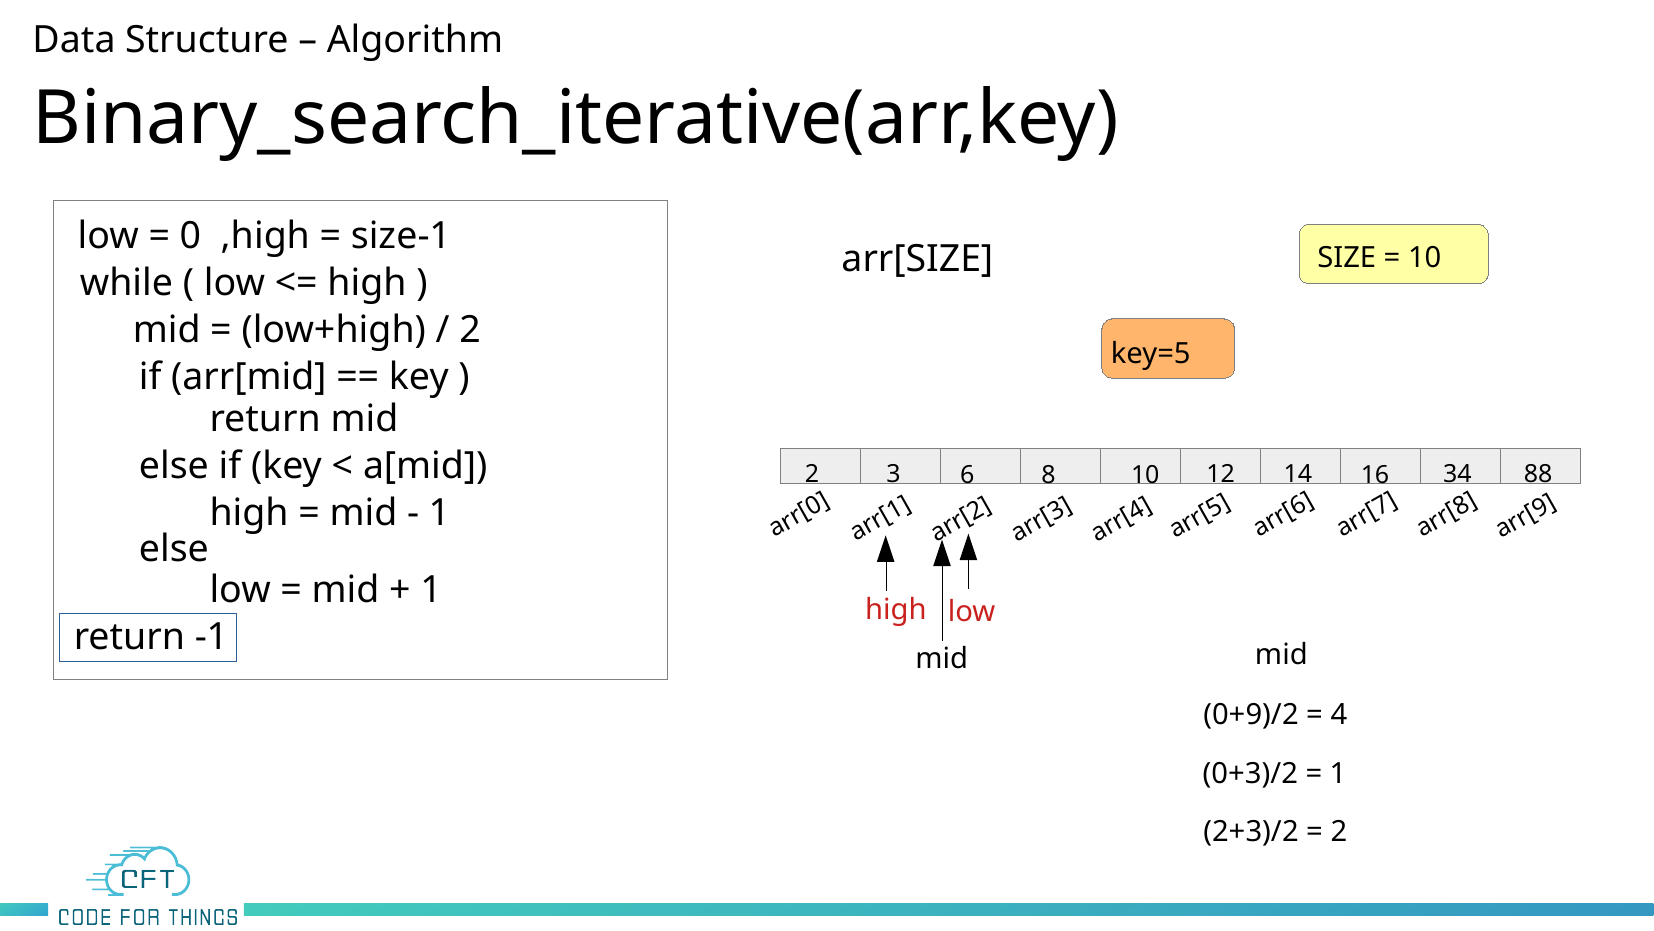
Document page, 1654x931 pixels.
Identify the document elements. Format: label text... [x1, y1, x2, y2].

text_box arr[0] [744, 484, 857, 558]
text_box [844, 448, 871, 484]
text_box low = 0 ,high = size-1 [53, 200, 609, 260]
text_box arr[9] [1471, 456, 1602, 560]
text_box while ( low <= high ) [64, 260, 514, 307]
picture [59, 846, 237, 925]
text_box low = mid + 1 [194, 555, 621, 614]
text_box [780, 448, 790, 484]
text_box arr[5] [1151, 484, 1267, 556]
text_box high [850, 580, 949, 630]
text_box low [933, 582, 1028, 632]
text_box 88 [1509, 448, 1571, 500]
text_box (0+9)/2 = 4 [1181, 685, 1395, 745]
text_box [1254, 448, 1269, 484]
text_box 12 [1191, 448, 1254, 493]
text_box arr[7] [1318, 498, 1428, 562]
text_box 34 [1428, 448, 1491, 500]
text_box 6 [945, 449, 1007, 494]
text_box return mid [194, 383, 443, 443]
text_box key=5 [1096, 324, 1241, 409]
text_box 10 [1116, 449, 1181, 494]
text_box 16 [1346, 449, 1420, 501]
text_box mid [900, 630, 991, 739]
text_box return -1 [59, 602, 290, 662]
text_box else if (key < a[mid]) [124, 431, 621, 490]
text_box arr[4] [1074, 492, 1179, 562]
text_box [1571, 448, 1581, 461]
text_box [1331, 448, 1428, 484]
text_box else [124, 513, 243, 573]
text_box [925, 448, 1191, 484]
text_box 14 [1269, 448, 1331, 500]
text_box 3 [871, 448, 925, 493]
text_box high = mid - 1 [194, 478, 621, 537]
text_box mid = (low+high) / 2 [118, 295, 603, 354]
text_box arr[2] [906, 488, 1016, 563]
text_box mid [1240, 625, 1335, 685]
title Data Structure – Algorithm Binary_search_iterative(arr,key) [32, 0, 1595, 199]
text_box [1103, 318, 1234, 324]
text_box arr[1] [826, 485, 935, 562]
text_box [1491, 448, 1509, 484]
text_box (0+3)/2 = 1 [1180, 744, 1394, 804]
text_box [53, 200, 668, 680]
text_box SIZE = 10 [1302, 228, 1483, 278]
text_box 8 [1026, 449, 1089, 494]
text_box arr[3] [986, 491, 1104, 568]
text_box arr[6] [1232, 484, 1362, 562]
text_box [1299, 224, 1489, 284]
text_box (2+3)/2 = 2 [1181, 803, 1395, 862]
text_box if (arr[mid] == key ) [124, 342, 550, 401]
text_box arr[8] [1399, 484, 1503, 559]
text_box arr[SIZE] [826, 224, 1040, 291]
text_box 2 [790, 448, 844, 493]
